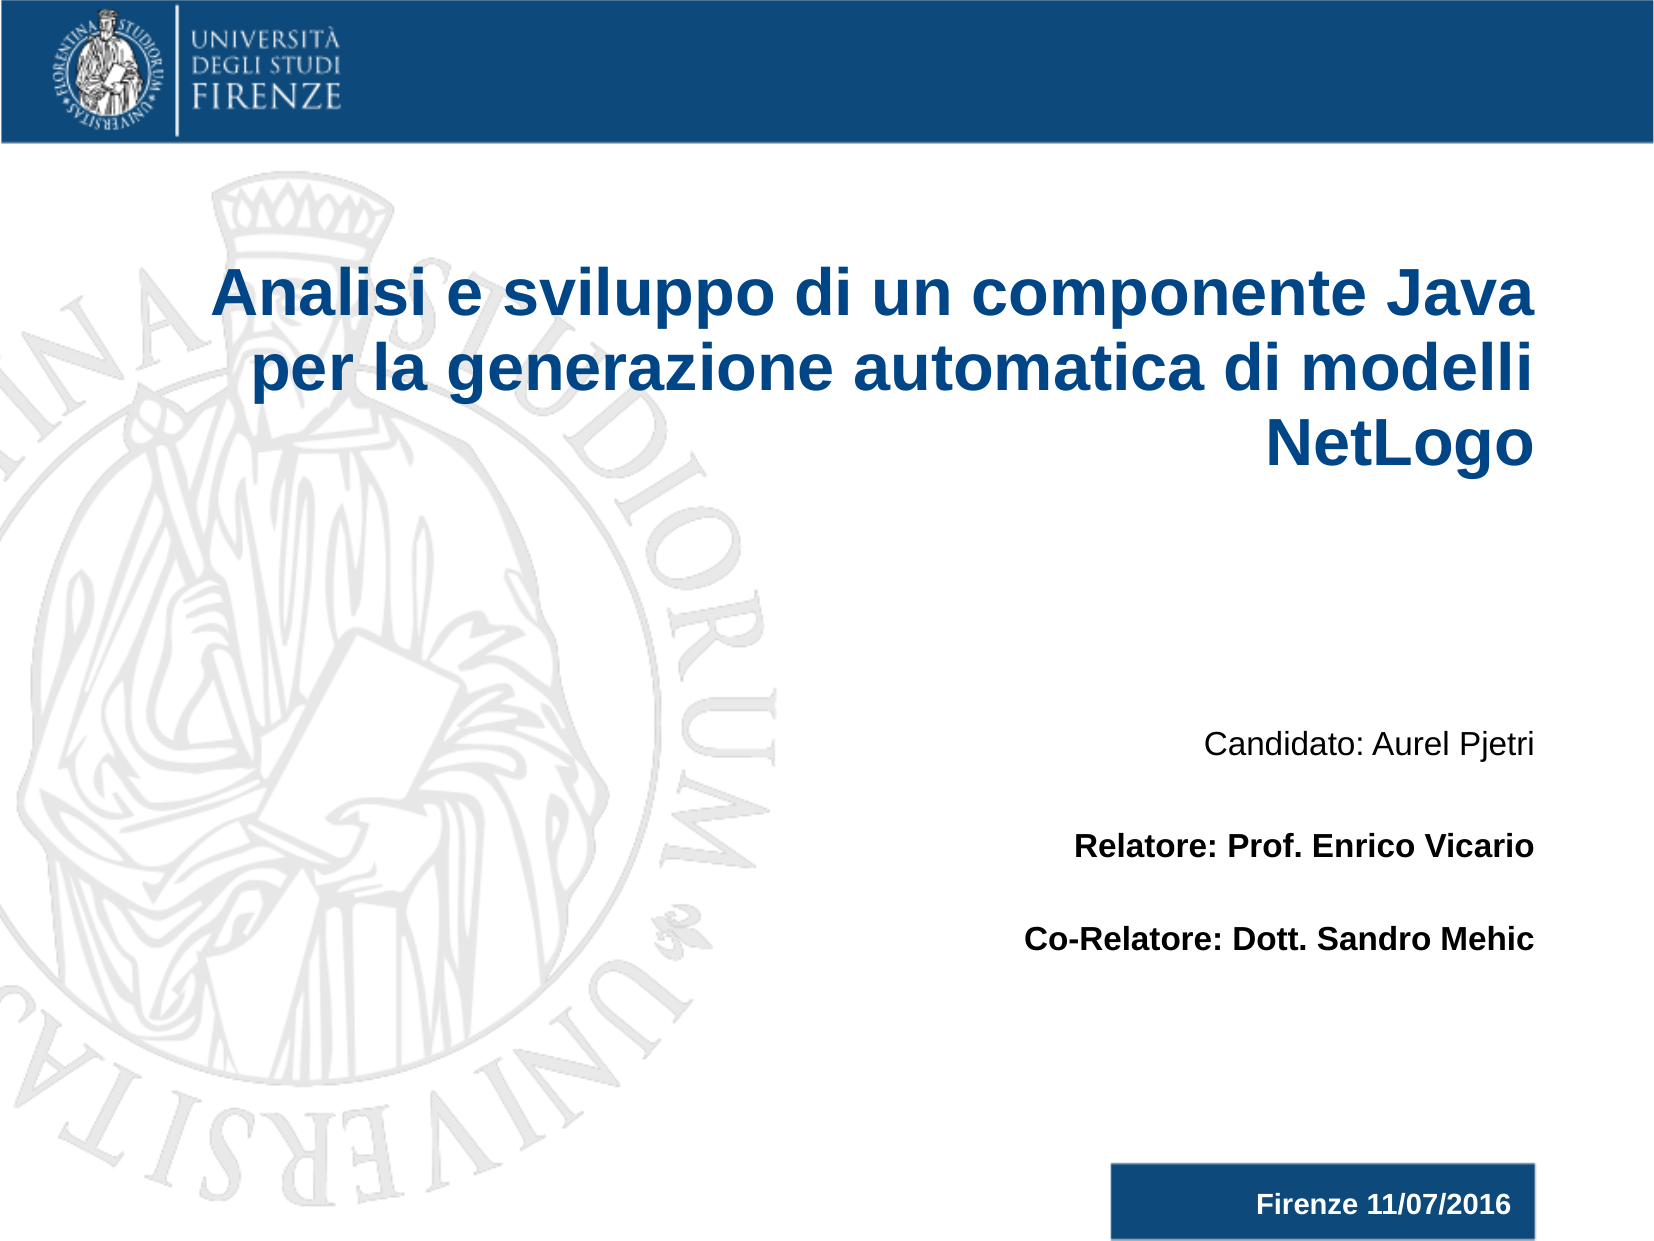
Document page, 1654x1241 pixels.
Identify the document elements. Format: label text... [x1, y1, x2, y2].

text_box Firenze 11/07/2016 [649, 1181, 1512, 1229]
text_box Co-Relatore: Dott. Sandro Mehic [673, 915, 1536, 963]
text_box Relatore: Prof. Enrico Vicario [673, 822, 1536, 871]
text_box Candidato: Aurel Pjetri [673, 720, 1536, 768]
picture [0, 0, 1654, 1241]
subtitle Analisi e sviluppo di un componente Java per la generazione automatica di modelli NetLogo [88, 232, 1536, 502]
